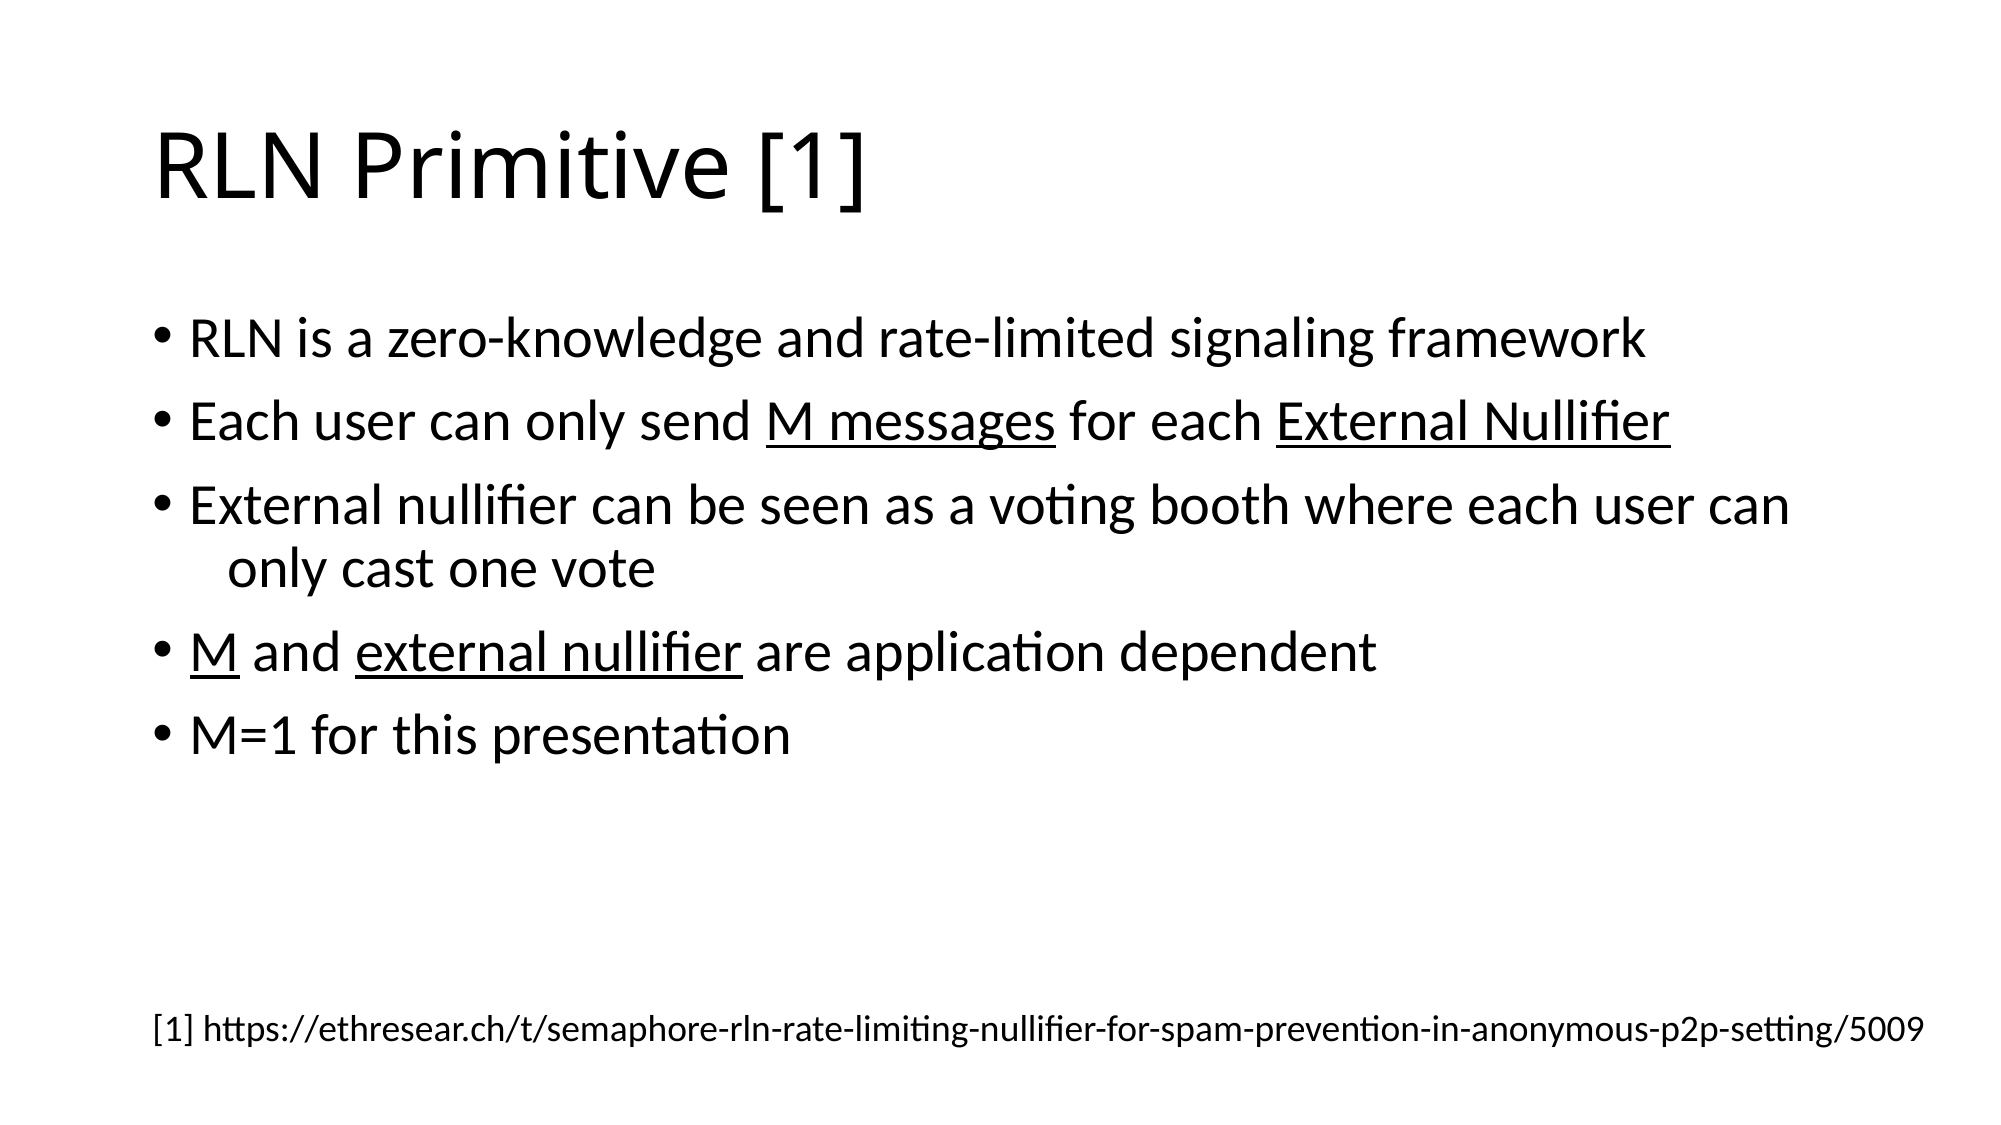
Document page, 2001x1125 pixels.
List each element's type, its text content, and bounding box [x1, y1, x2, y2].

text_box [1] https://ethresear.ch/t/semaphore-rln-rate-limiting-nullifier-for-spam-prevention-in-anonymous-p2p-setting/5009 [137, 996, 1942, 1056]
list RLN is a zero-knowledge and rate-limited signaling framework Each user can only send M messages for each External Nullifier External nullifier can be seen as a voting booth where each user can only cast one vote M and external nullifier are application dependent M=1 for this presentation [137, 299, 1863, 996]
title RLN Primitive [1] [137, 59, 1863, 278]
